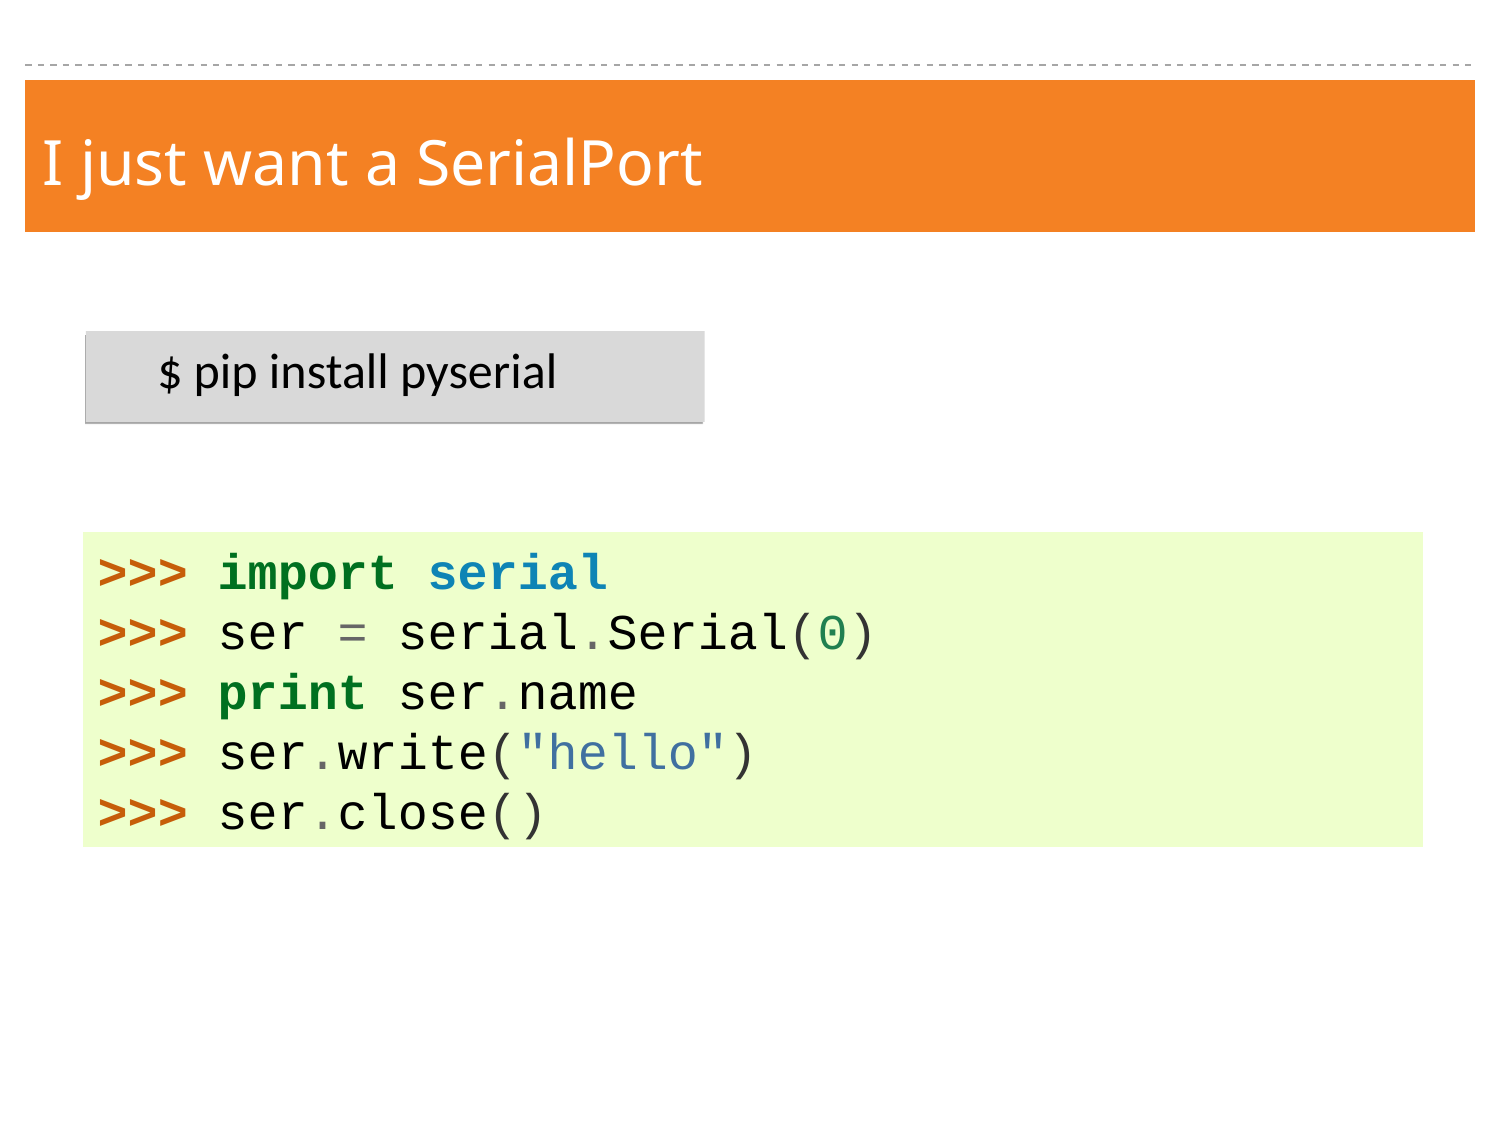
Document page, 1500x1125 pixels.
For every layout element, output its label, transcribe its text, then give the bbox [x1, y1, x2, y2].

list $ pip install pyserial [85, 331, 705, 422]
text_box [25, 80, 1475, 232]
text_box I just want a SerialPort [27, 108, 1473, 231]
text_box >>> import serial >>> ser = serial.Serial(0) >>> print ser.name >>> ser.write("hello") >>> ser.close() [83, 532, 1423, 847]
